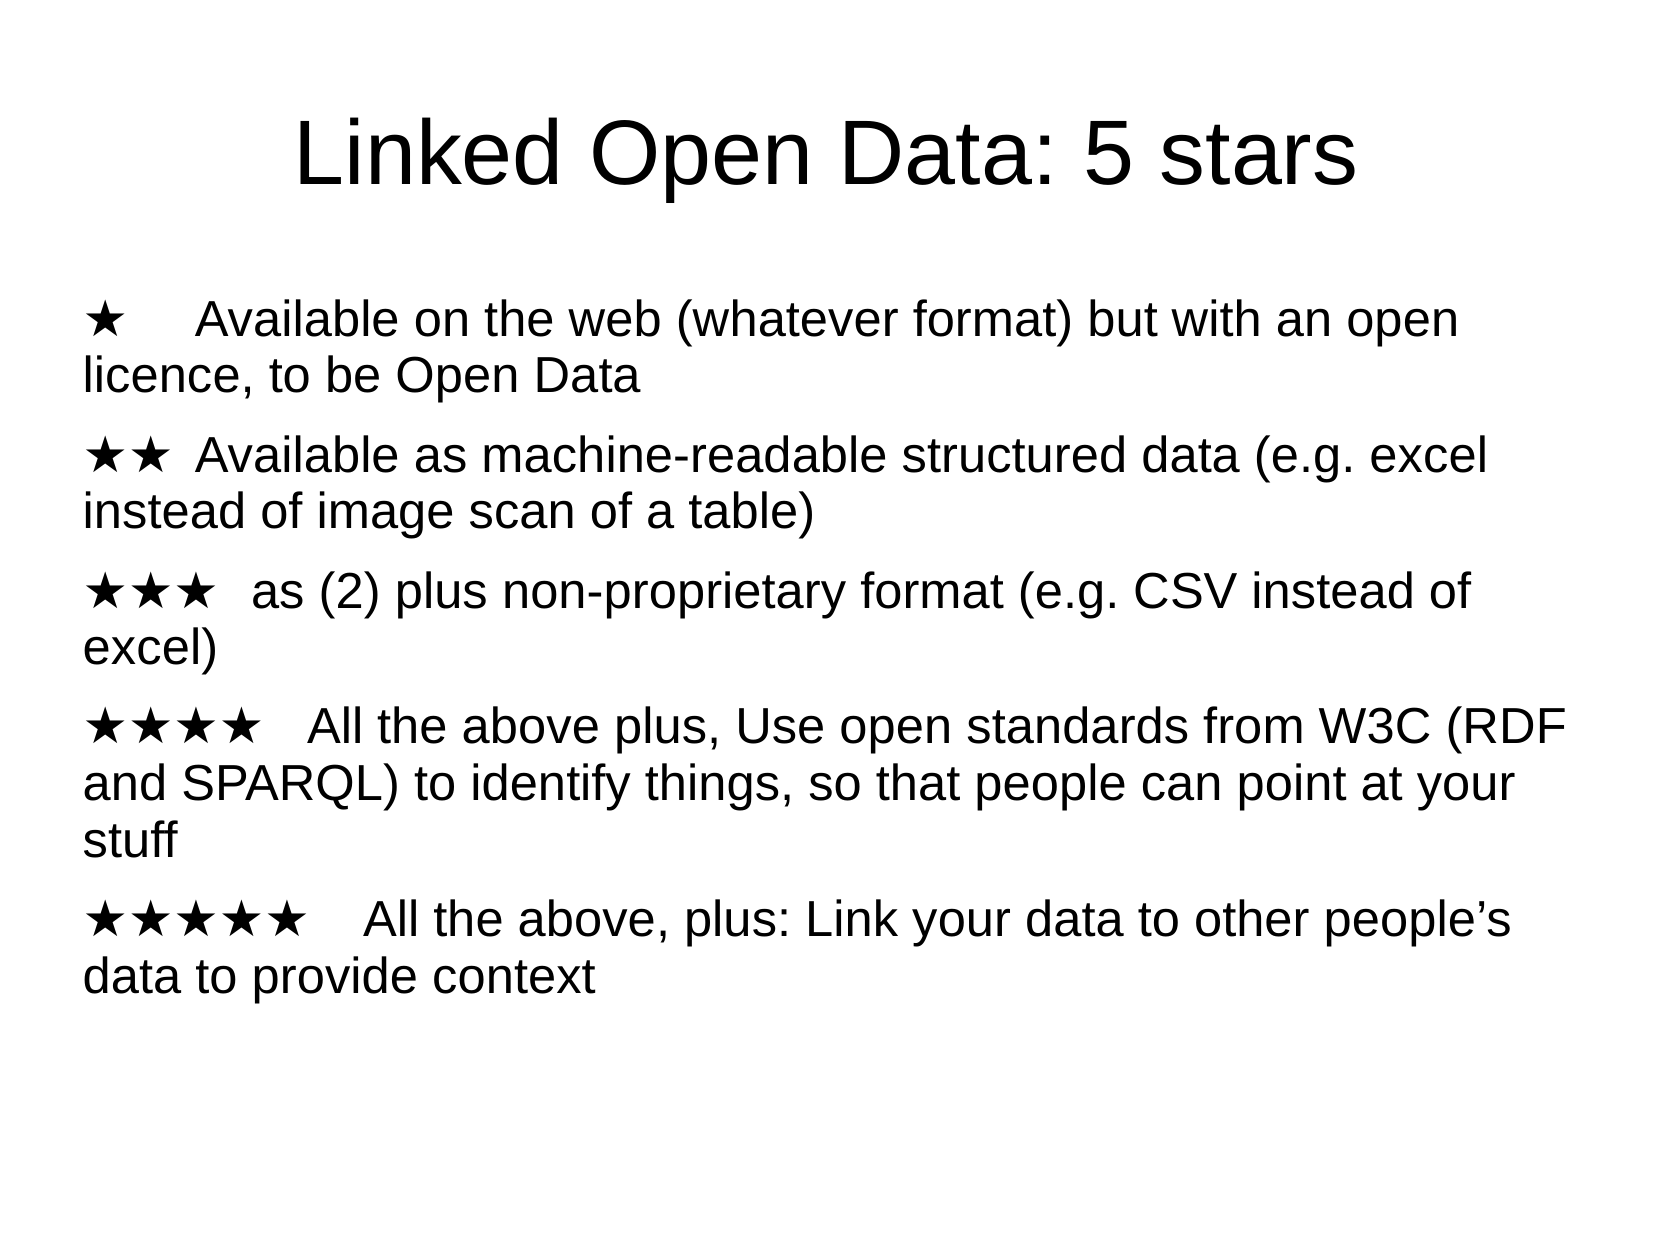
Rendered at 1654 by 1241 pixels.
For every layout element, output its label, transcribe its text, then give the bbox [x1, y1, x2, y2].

list ★ Available on the web (whatever format) but with an open licence, to be Open Data ★★ Available as machine-readable structured data (e.g. excel instead of image scan of a table) ★★★ as (2) plus non-proprietary format (e.g. CSV instead of excel) ★★★★ All the above plus, Use open standards from W3C (RDF and SPARQL) to identify things, so that people can point at your stuff ★★★★★ All the above, plus: Link your data to other people’s data to provide context [82, 290, 1571, 1010]
title Linked Open Data: 5 stars [82, 49, 1571, 257]
